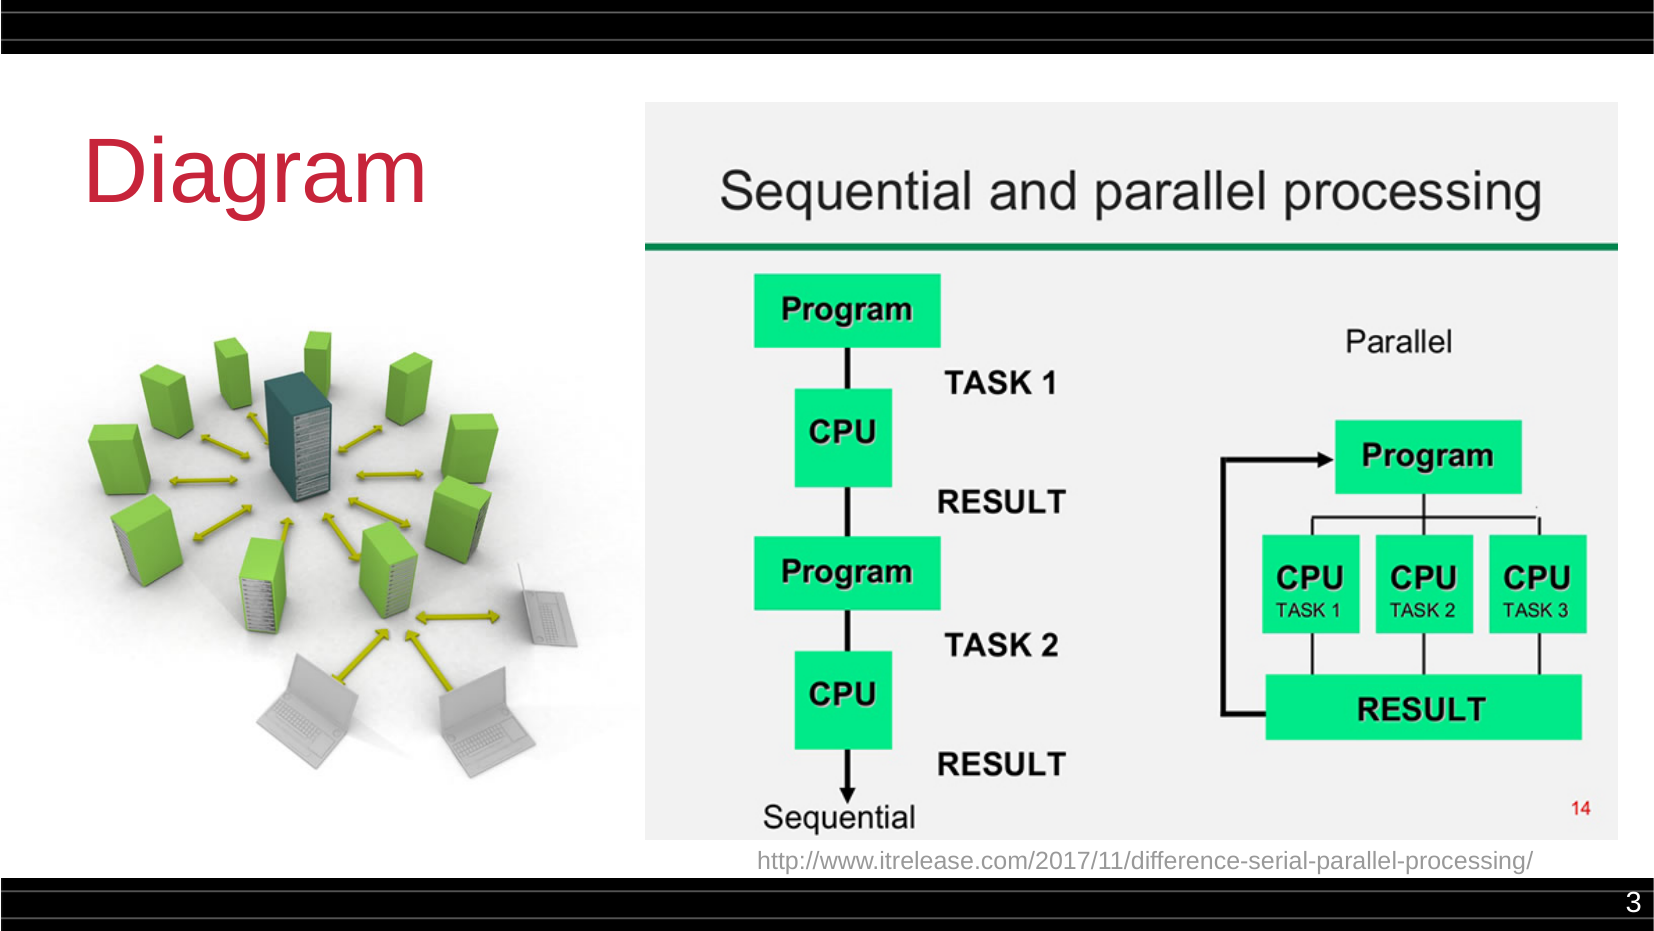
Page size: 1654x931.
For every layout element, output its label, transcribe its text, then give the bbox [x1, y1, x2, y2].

picture [0, 102, 1618, 841]
picture [1, 878, 1654, 931]
text_box http://www.itrelease.com/2017/11/difference-serial-parallel-processing/ [742, 839, 1553, 879]
title Diagram [82, 92, 1571, 249]
picture [1, 0, 1654, 54]
